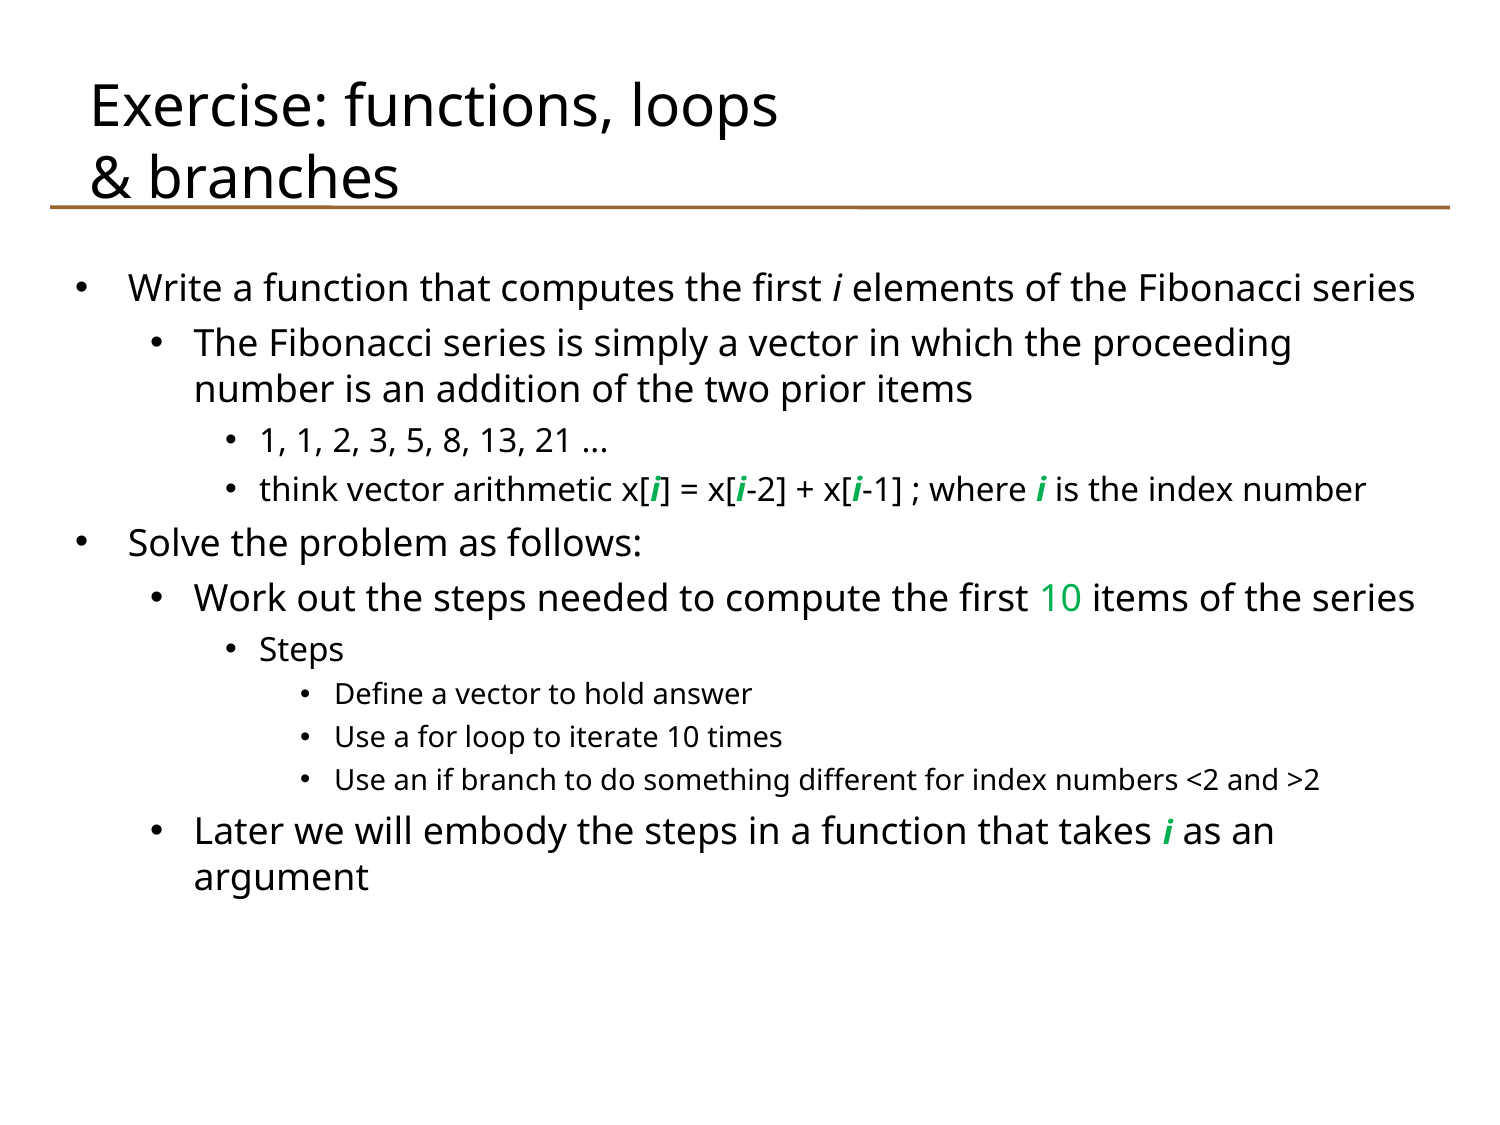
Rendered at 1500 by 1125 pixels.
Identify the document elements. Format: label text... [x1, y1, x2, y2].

text_box Exercise: functions, loops & branches [75, 44, 1425, 233]
text_box Write a function that computes the first i elements of the Fibonacci series The Fibonacci series is simply a vector in which the proceeding number is an addition of the two prior items 1, 1, 2, 3, 5, 8, 13, 21 ... think vector arithmetic x[i] = x[i-2] + x[i-1] ; where i is the index number Solve the problem as follows: Work out the steps needed to compute the first 10 items of the series Steps Define a vector to hold answer Use a for loop to iterate 10 times Use an if branch to do something different for index numbers <2 and >2 Later we will embody the steps in a function that takes i as an argument [75, 263, 1425, 1006]
